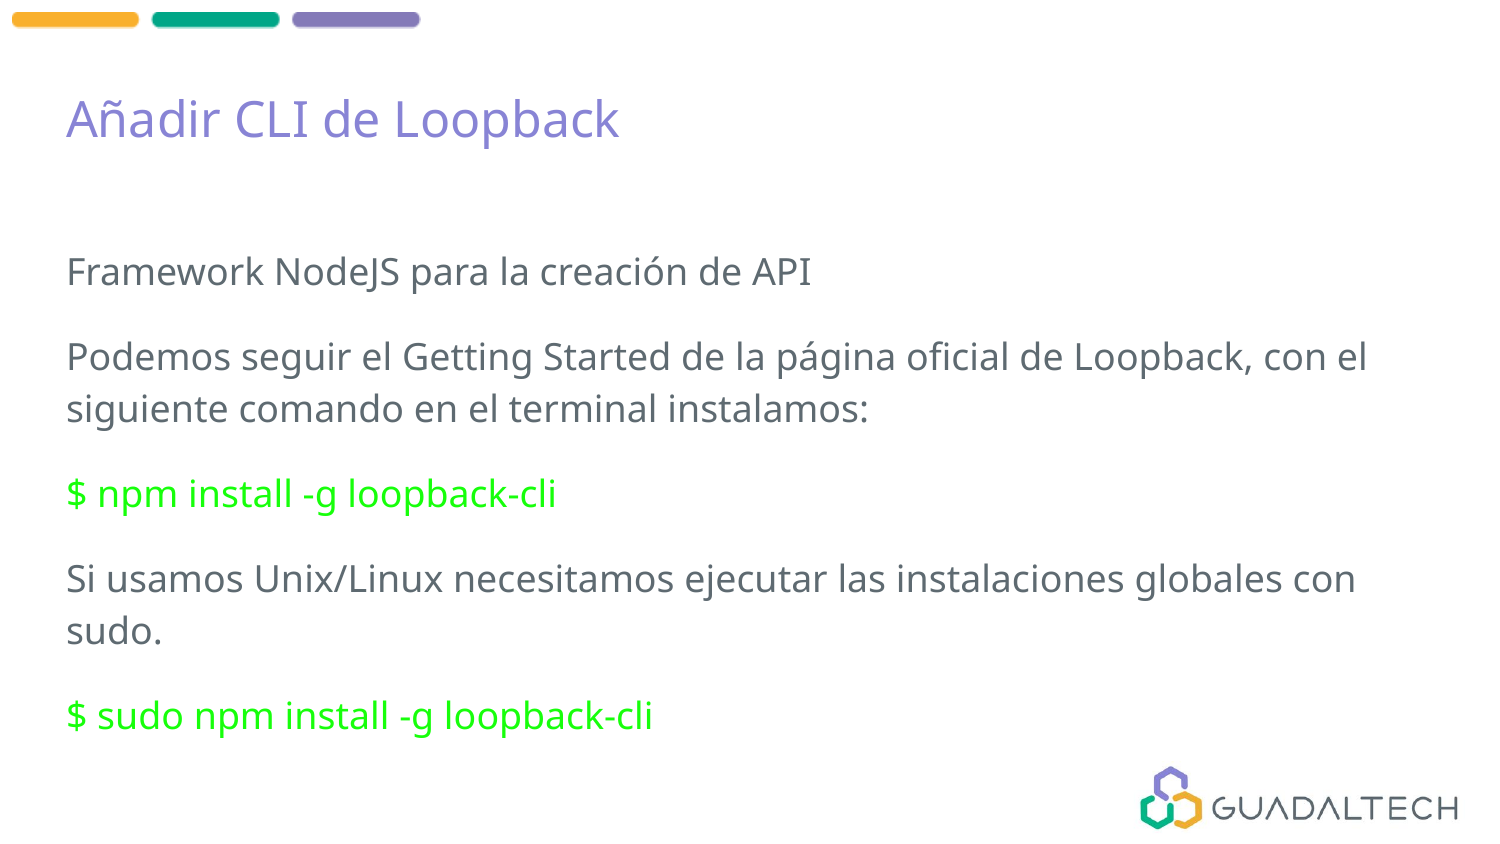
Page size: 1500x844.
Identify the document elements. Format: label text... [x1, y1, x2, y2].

picture [12, 12, 421, 29]
list Framework NodeJS para la creación de API Podemos seguir el Getting Started de la página oficial de Loopback, con el siguiente comando en el terminal instalamos: $ npm install -g loopback-cli Si usamos Unix/Linux necesitamos ejecutar las instalaciones globales con sudo. $ sudo npm install -g loopback-cli [51, 226, 1449, 787]
title Añadir CLI de Loopback [51, 72, 1449, 167]
picture [1124, 761, 1473, 834]
